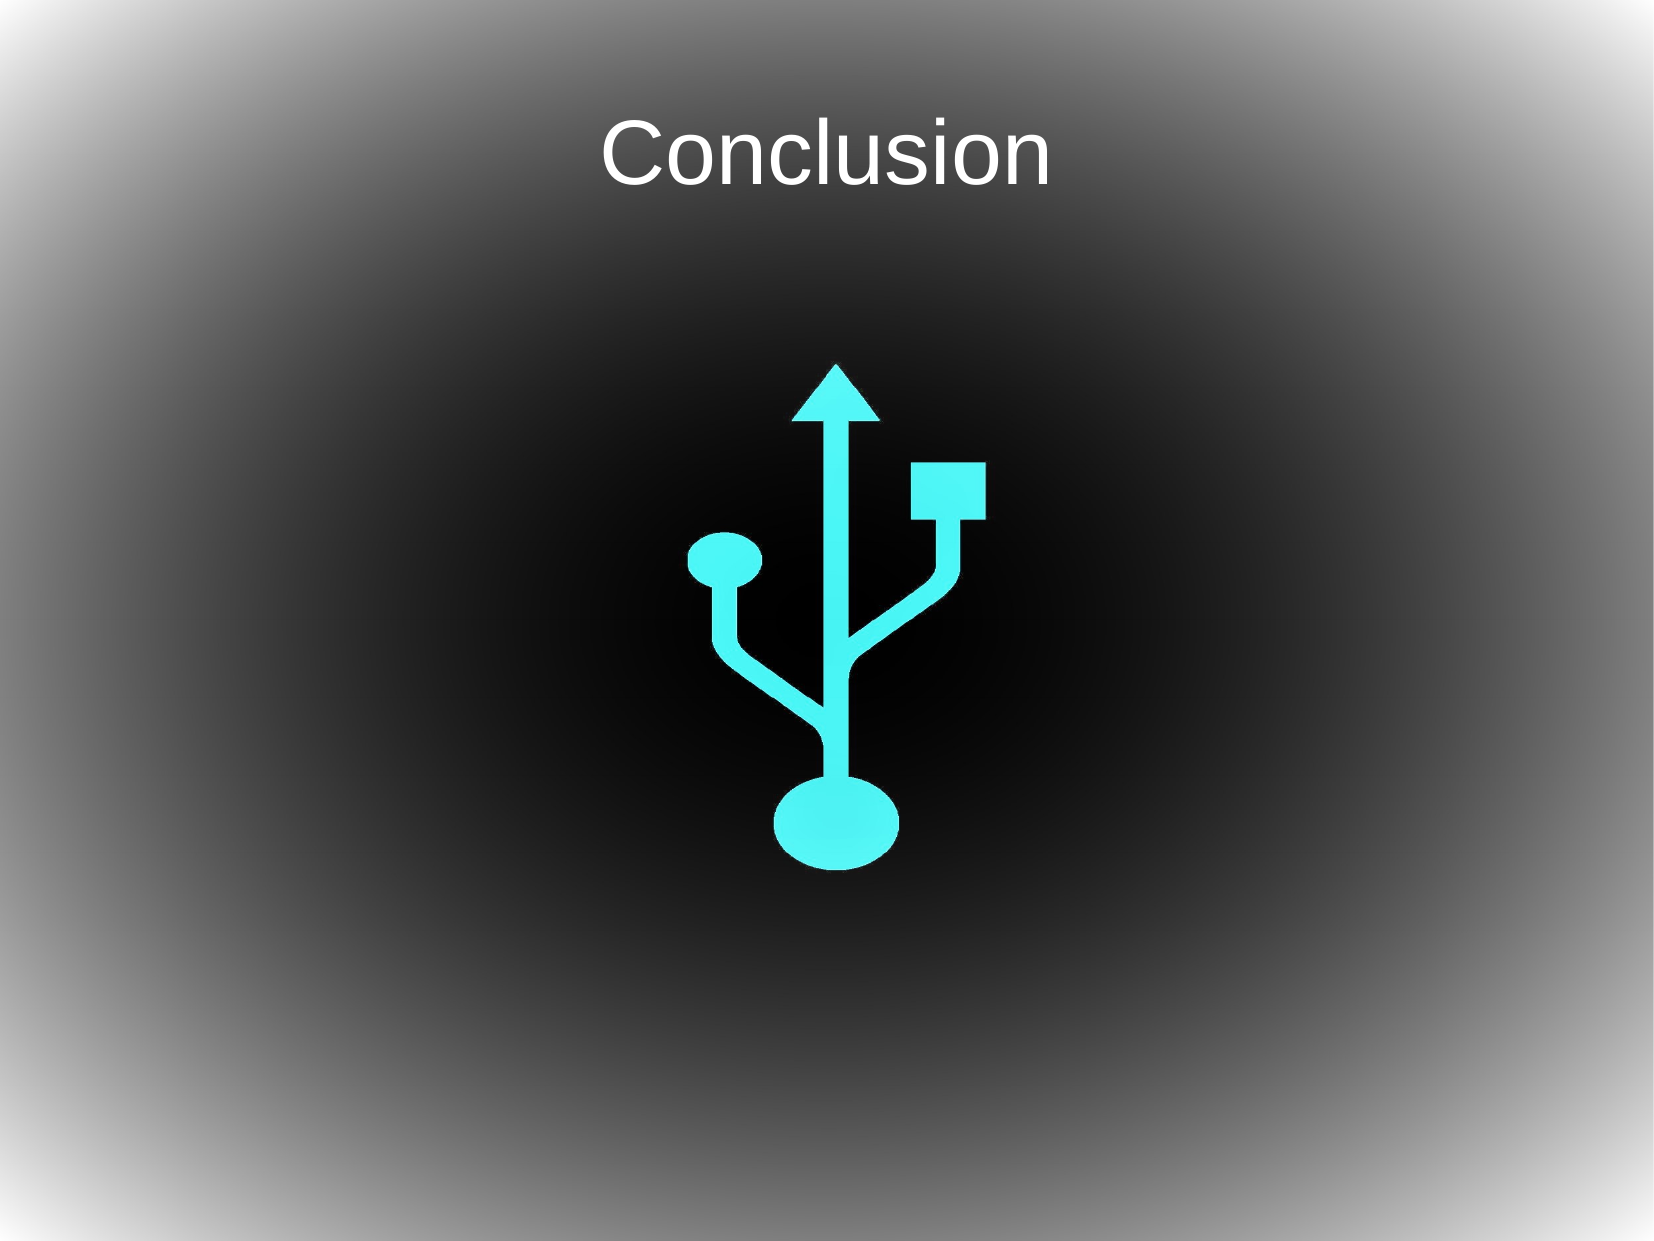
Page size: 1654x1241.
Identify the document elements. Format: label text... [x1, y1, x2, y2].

picture [0, 0, 1654, 1241]
title Conclusion [82, 49, 1571, 257]
